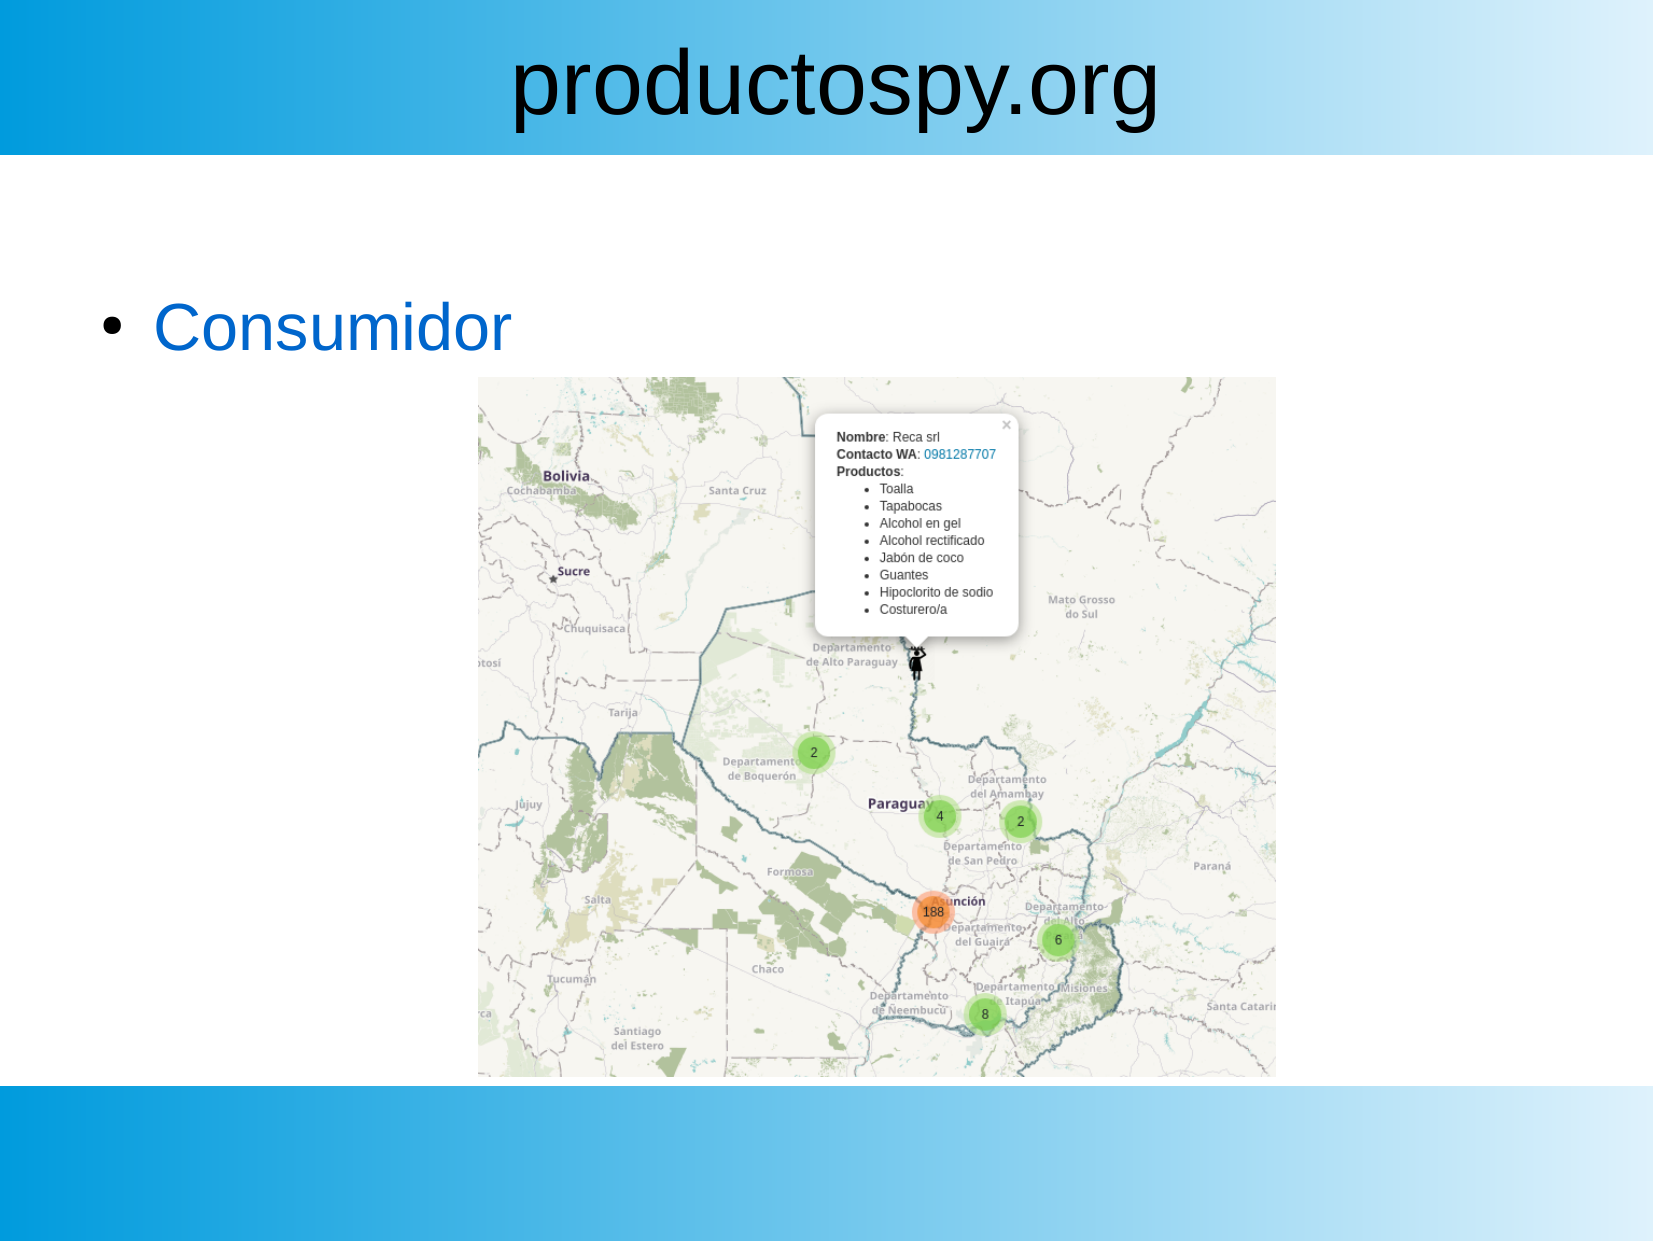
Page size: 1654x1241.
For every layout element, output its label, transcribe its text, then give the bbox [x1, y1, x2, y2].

picture [478, 377, 1276, 1078]
text_box productospy.org [496, 24, 1177, 142]
list Consumidor [82, 290, 532, 378]
